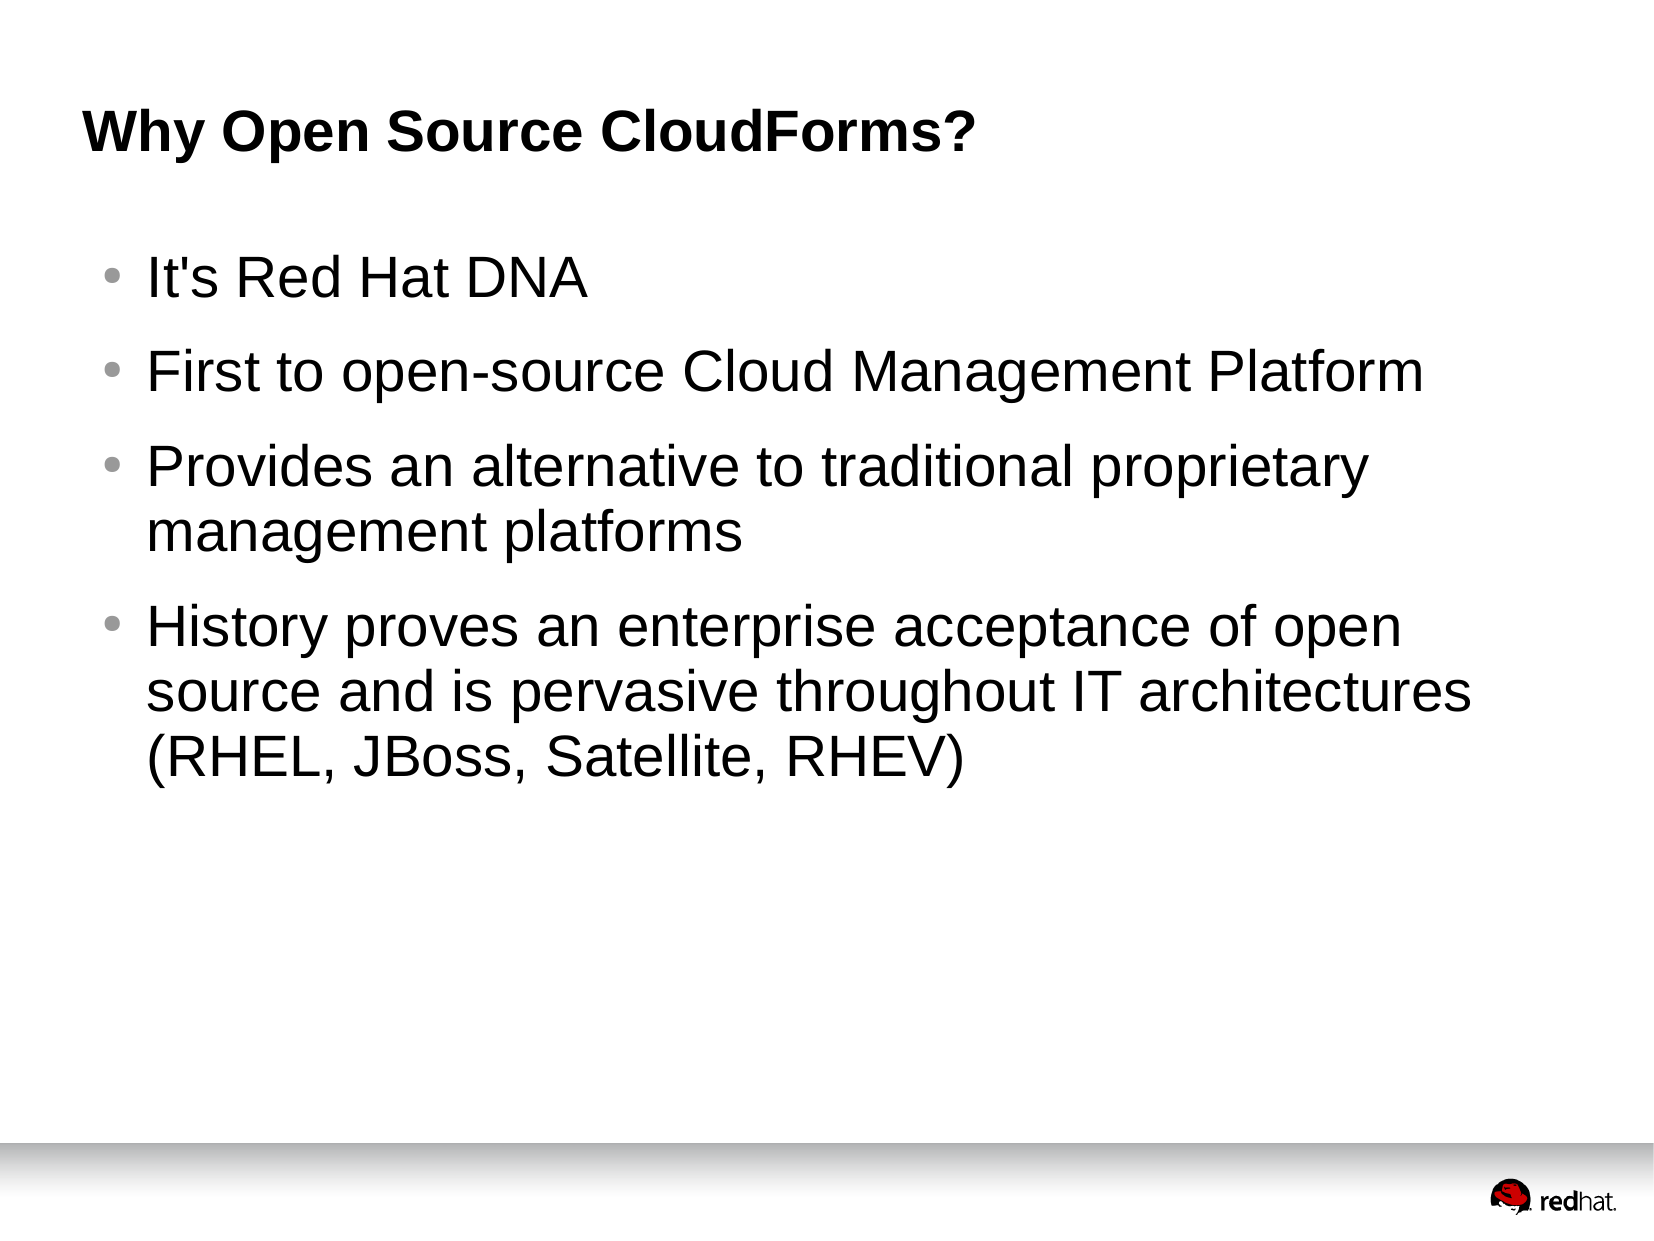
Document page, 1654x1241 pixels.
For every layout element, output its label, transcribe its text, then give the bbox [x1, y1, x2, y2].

picture [0, 1143, 1654, 1241]
title Why Open Source CloudForms? [82, 37, 1571, 225]
list It's Red Hat DNA First to open-source Cloud Management Platform Provides an alternative to traditional proprietary management platforms History proves an enterprise acceptance of open source and is pervasive throughout IT architectures (RHEL, JBoss, Satellite, RHEV) [86, 244, 1576, 1039]
